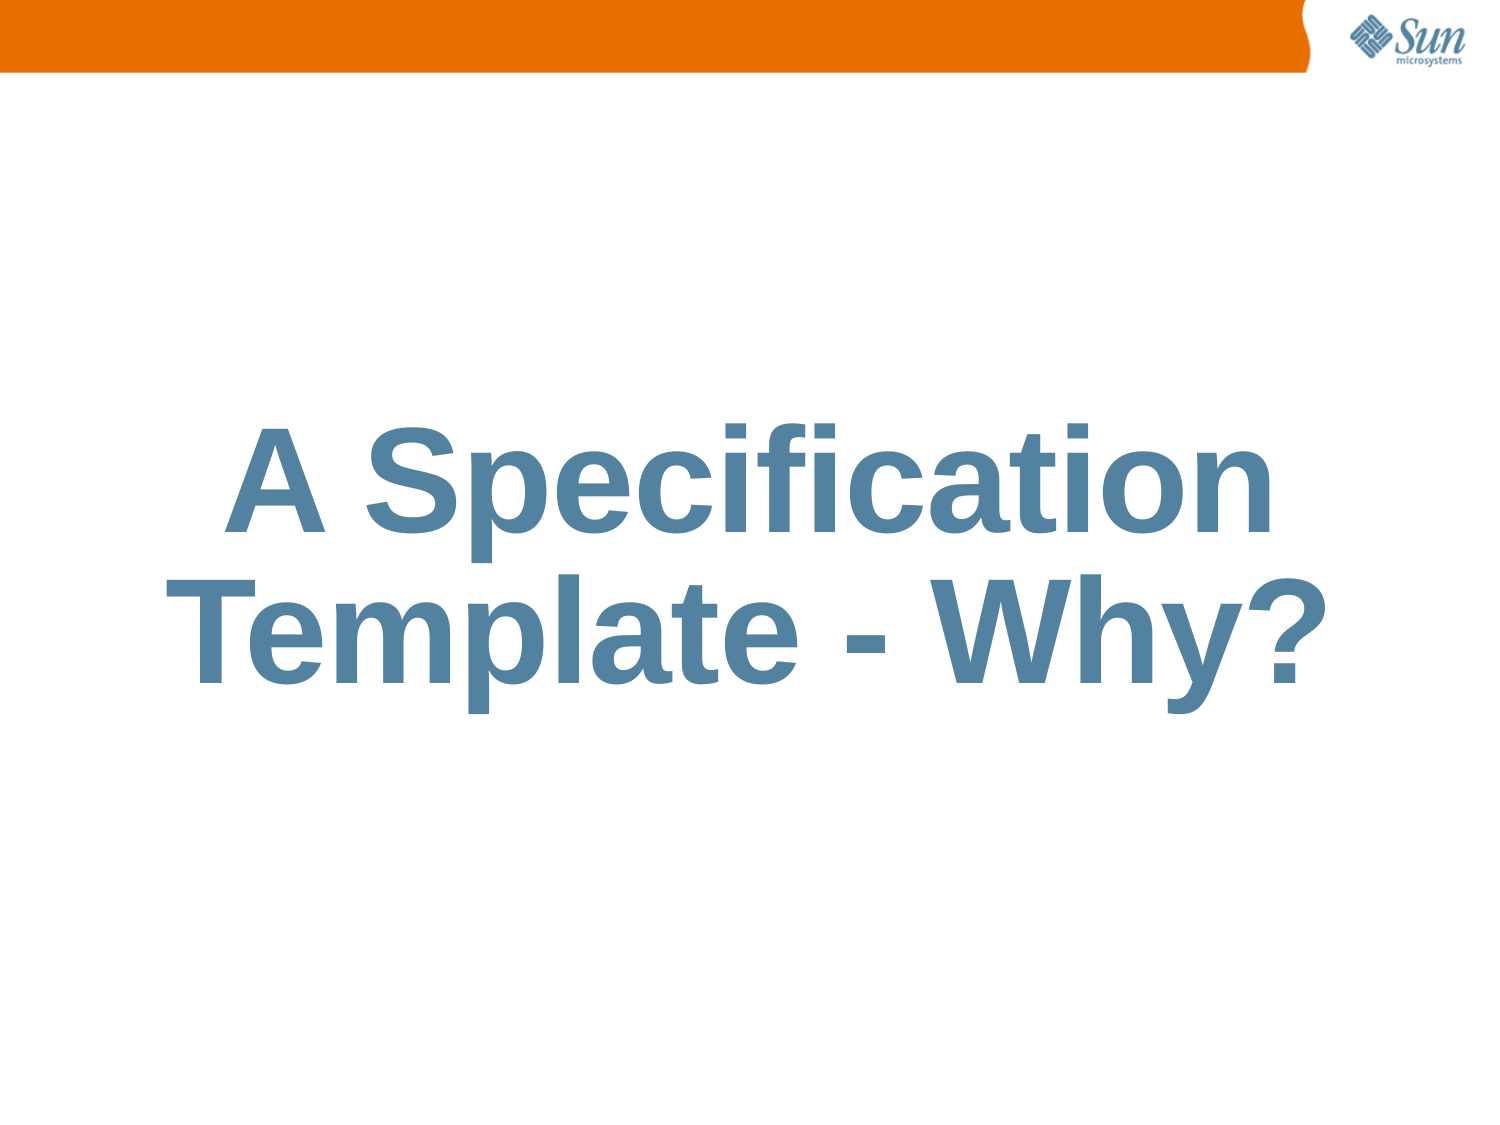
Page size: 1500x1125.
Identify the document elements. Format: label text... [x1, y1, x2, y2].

text_box A Specification Template - Why? [0, 0, 1500, 1125]
